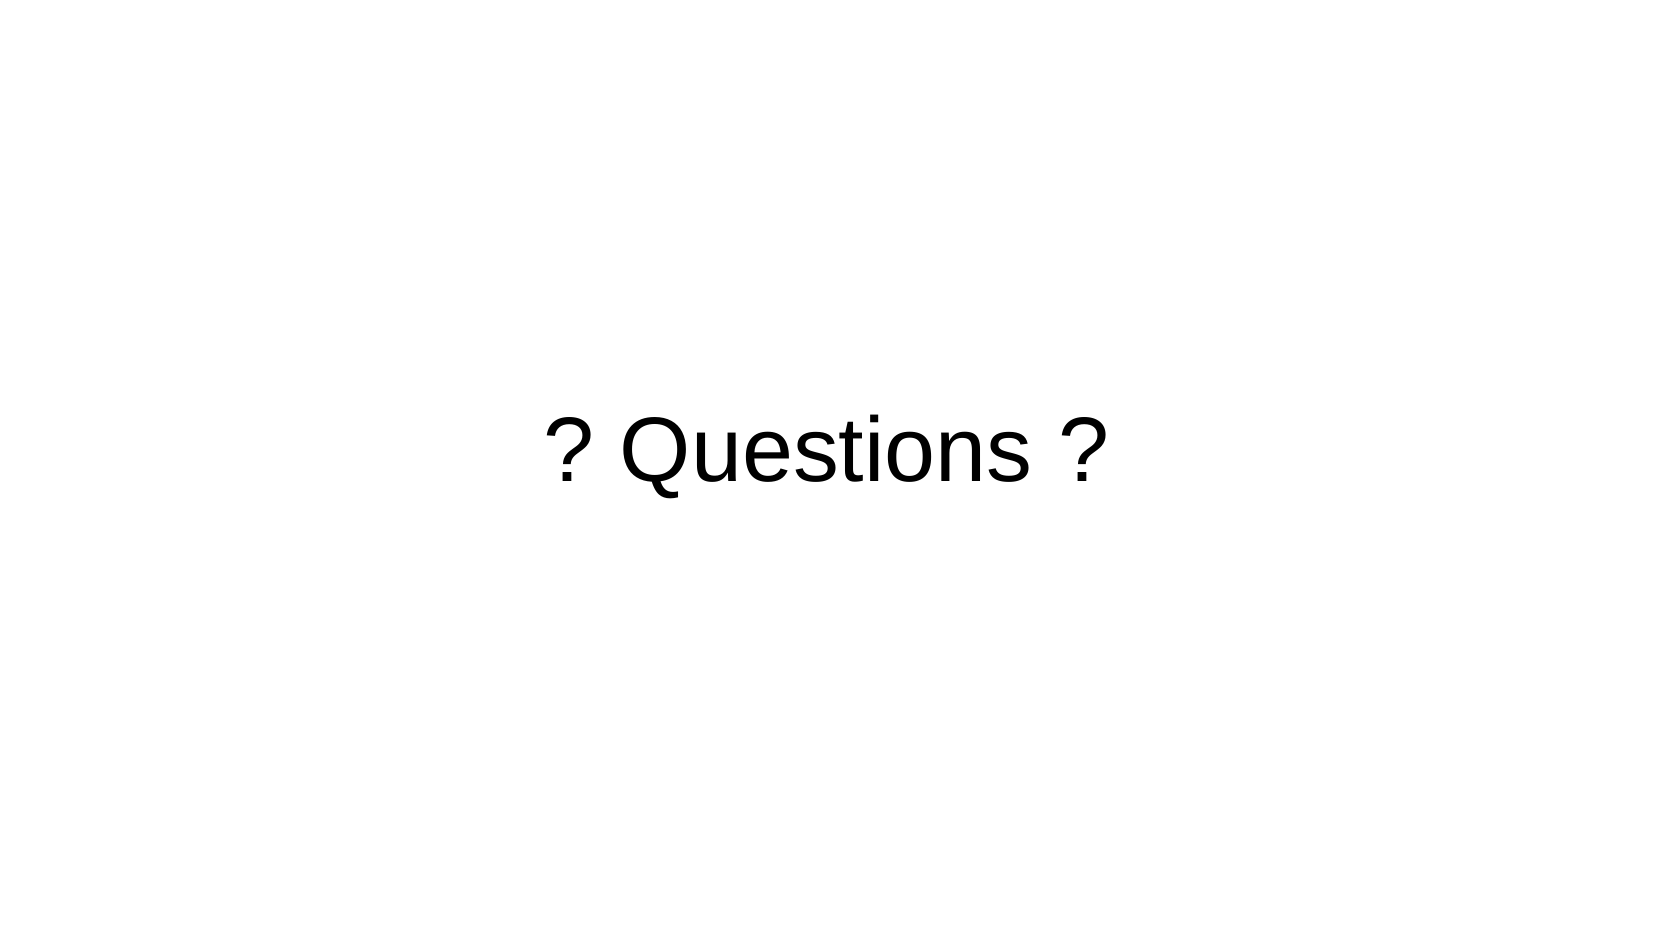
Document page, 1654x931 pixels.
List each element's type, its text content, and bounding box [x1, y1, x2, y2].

title ? Questions ? [82, 37, 1571, 863]
